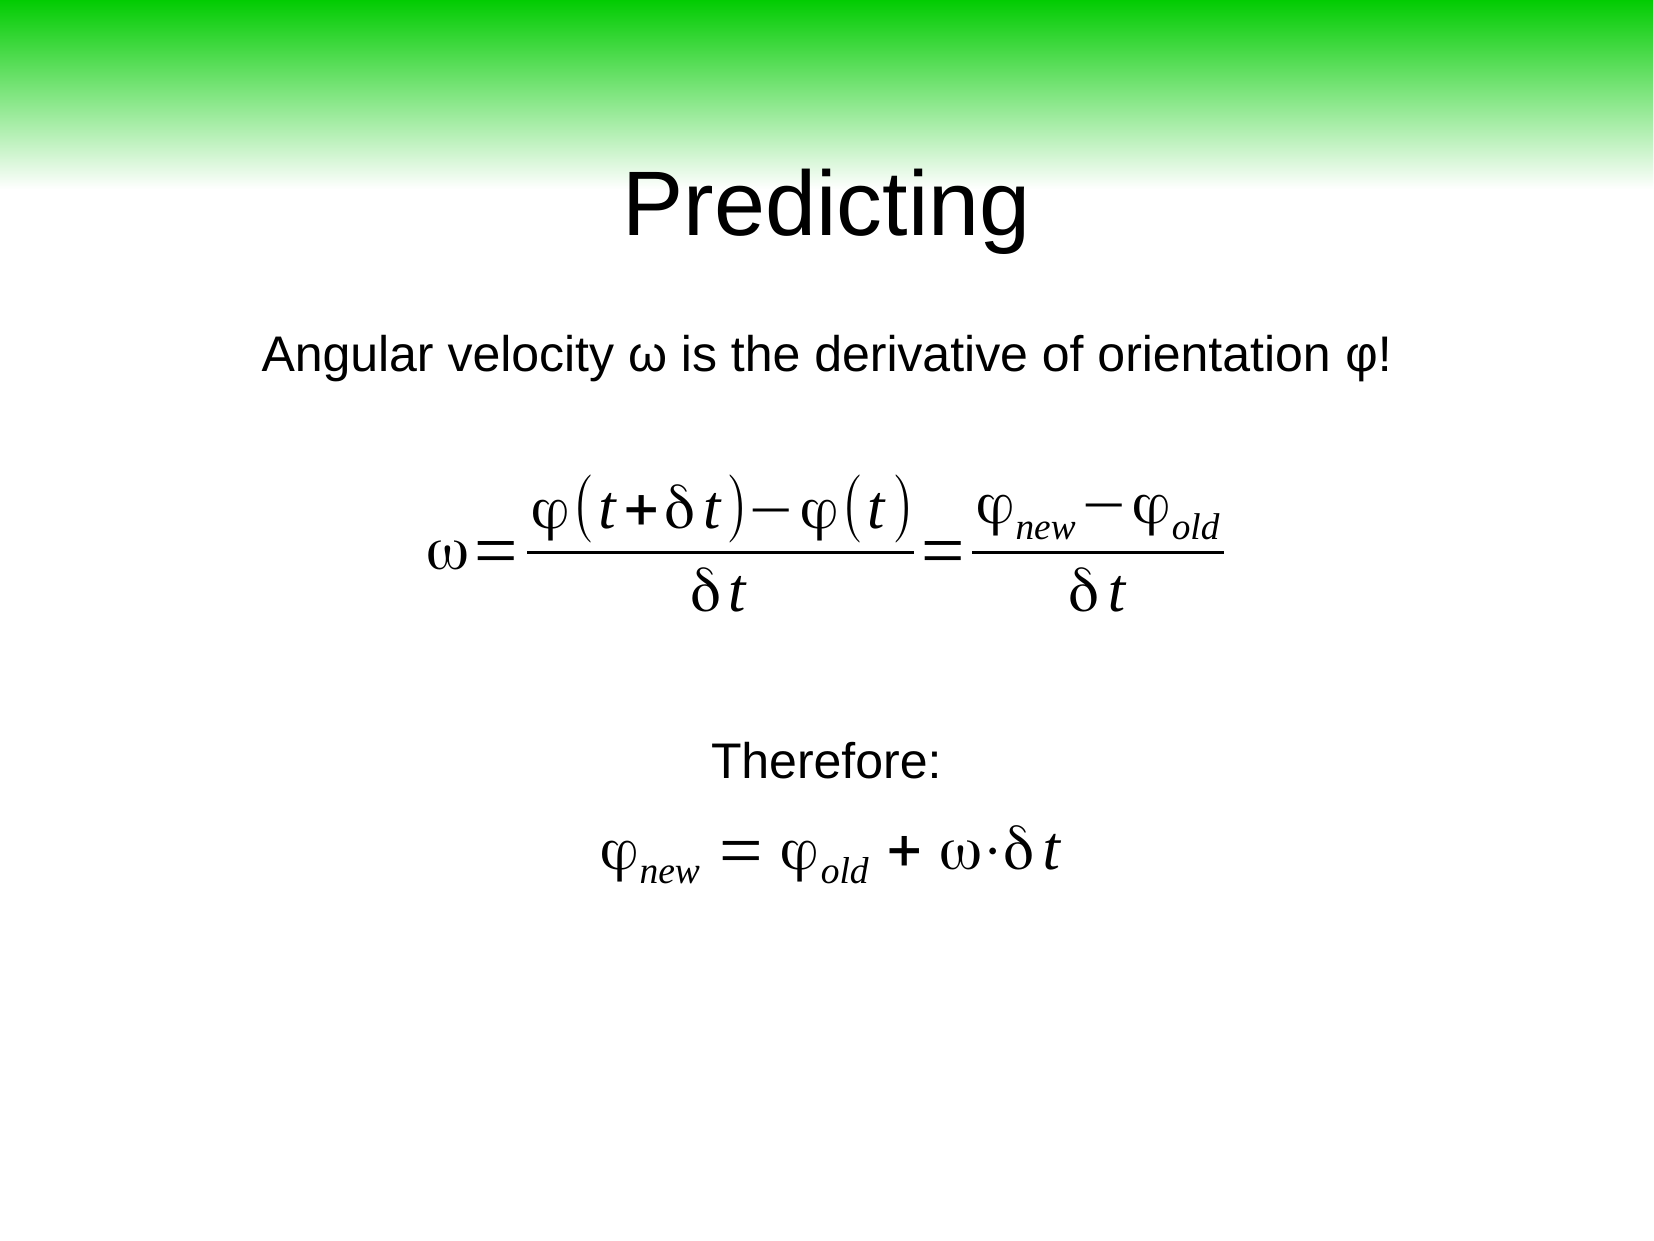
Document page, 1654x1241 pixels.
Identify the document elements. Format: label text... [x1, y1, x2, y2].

chart [420, 472, 1234, 626]
text_box Therefore: [696, 726, 958, 853]
title Predicting [82, 100, 1571, 308]
text_box [0, 0, 1654, 189]
chart [583, 790, 1076, 892]
text_box Angular velocity ω is the derivative of orientation φ! [246, 318, 1407, 390]
